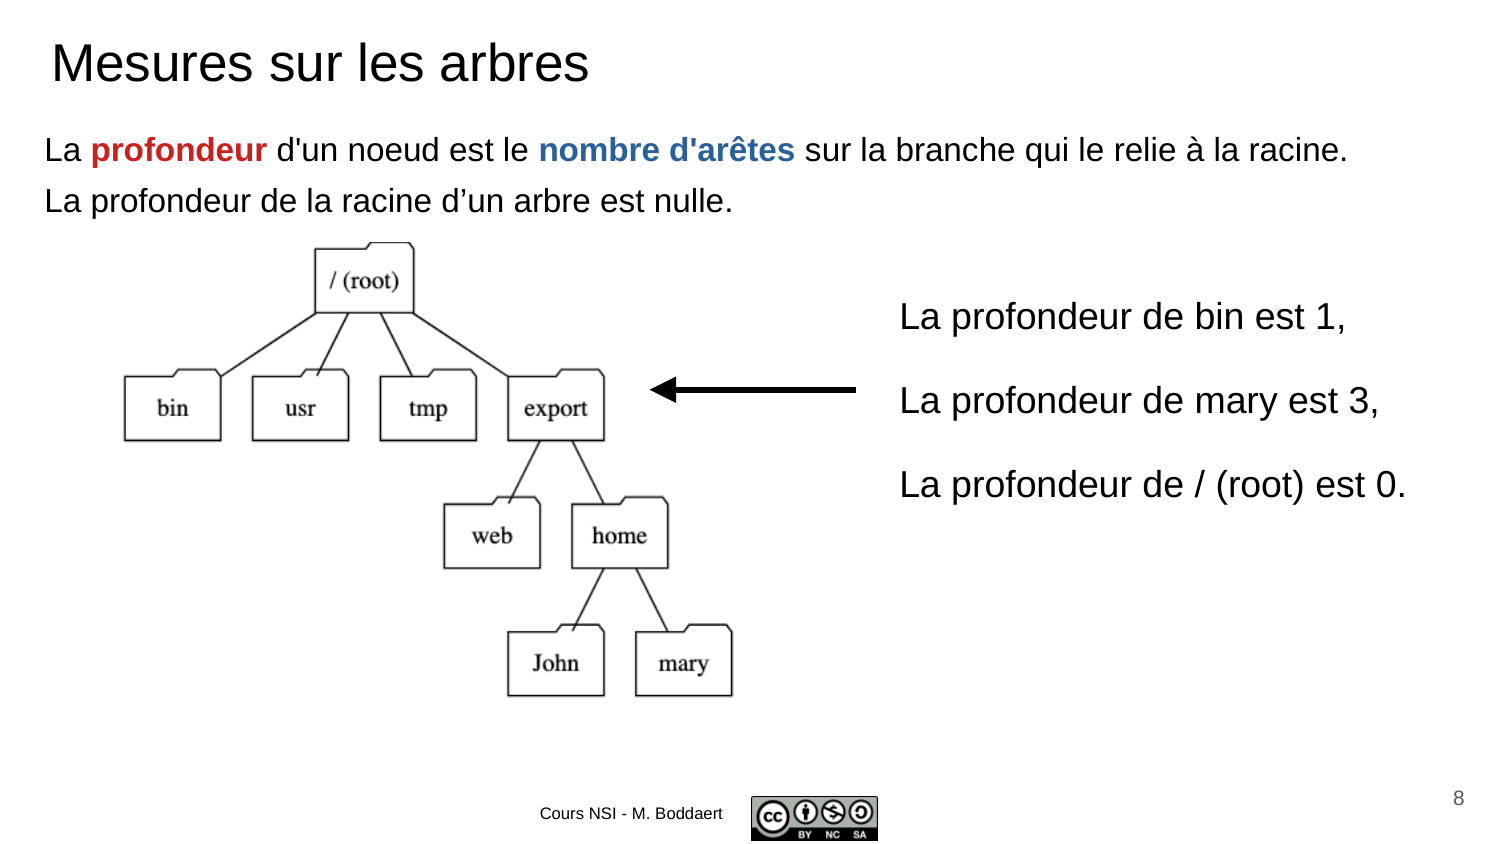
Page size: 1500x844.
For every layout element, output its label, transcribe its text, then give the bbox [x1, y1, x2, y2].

picture [751, 796, 878, 841]
picture [118, 242, 739, 703]
text_box La profondeur d'un noeud est le nombre d'arêtes sur la branche qui le relie à la racine. La profondeur de la racine d’un arbre est nulle. [29, 120, 1477, 207]
text_box La profondeur de bin est 1, La profondeur de mary est 3, La profondeur de / (root) est 0. [884, 287, 1477, 564]
slide_number <numéro> [1389, 764, 1480, 830]
title Mesures sur les arbres [51, 13, 1449, 108]
